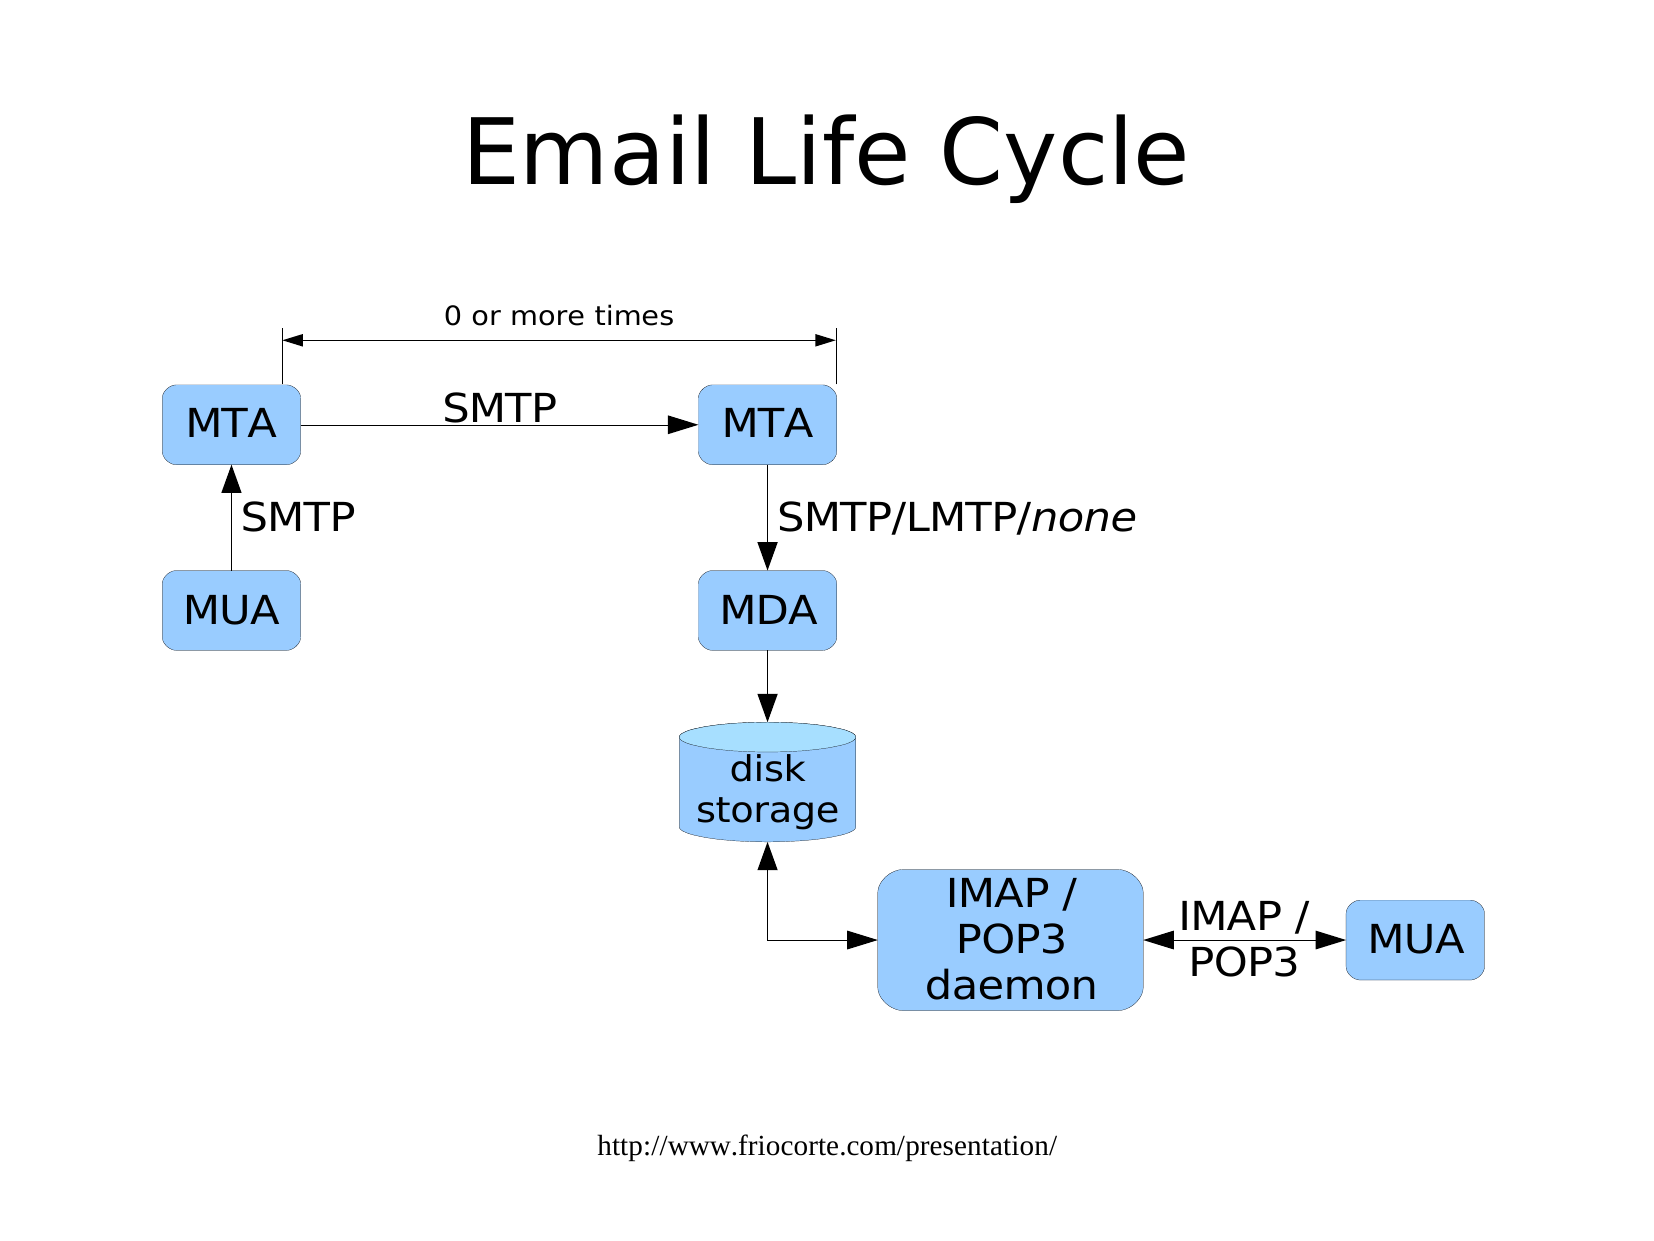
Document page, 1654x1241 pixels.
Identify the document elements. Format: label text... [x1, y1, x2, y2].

title Email Life Cycle [82, 49, 1571, 257]
chart [75, 289, 1537, 1163]
